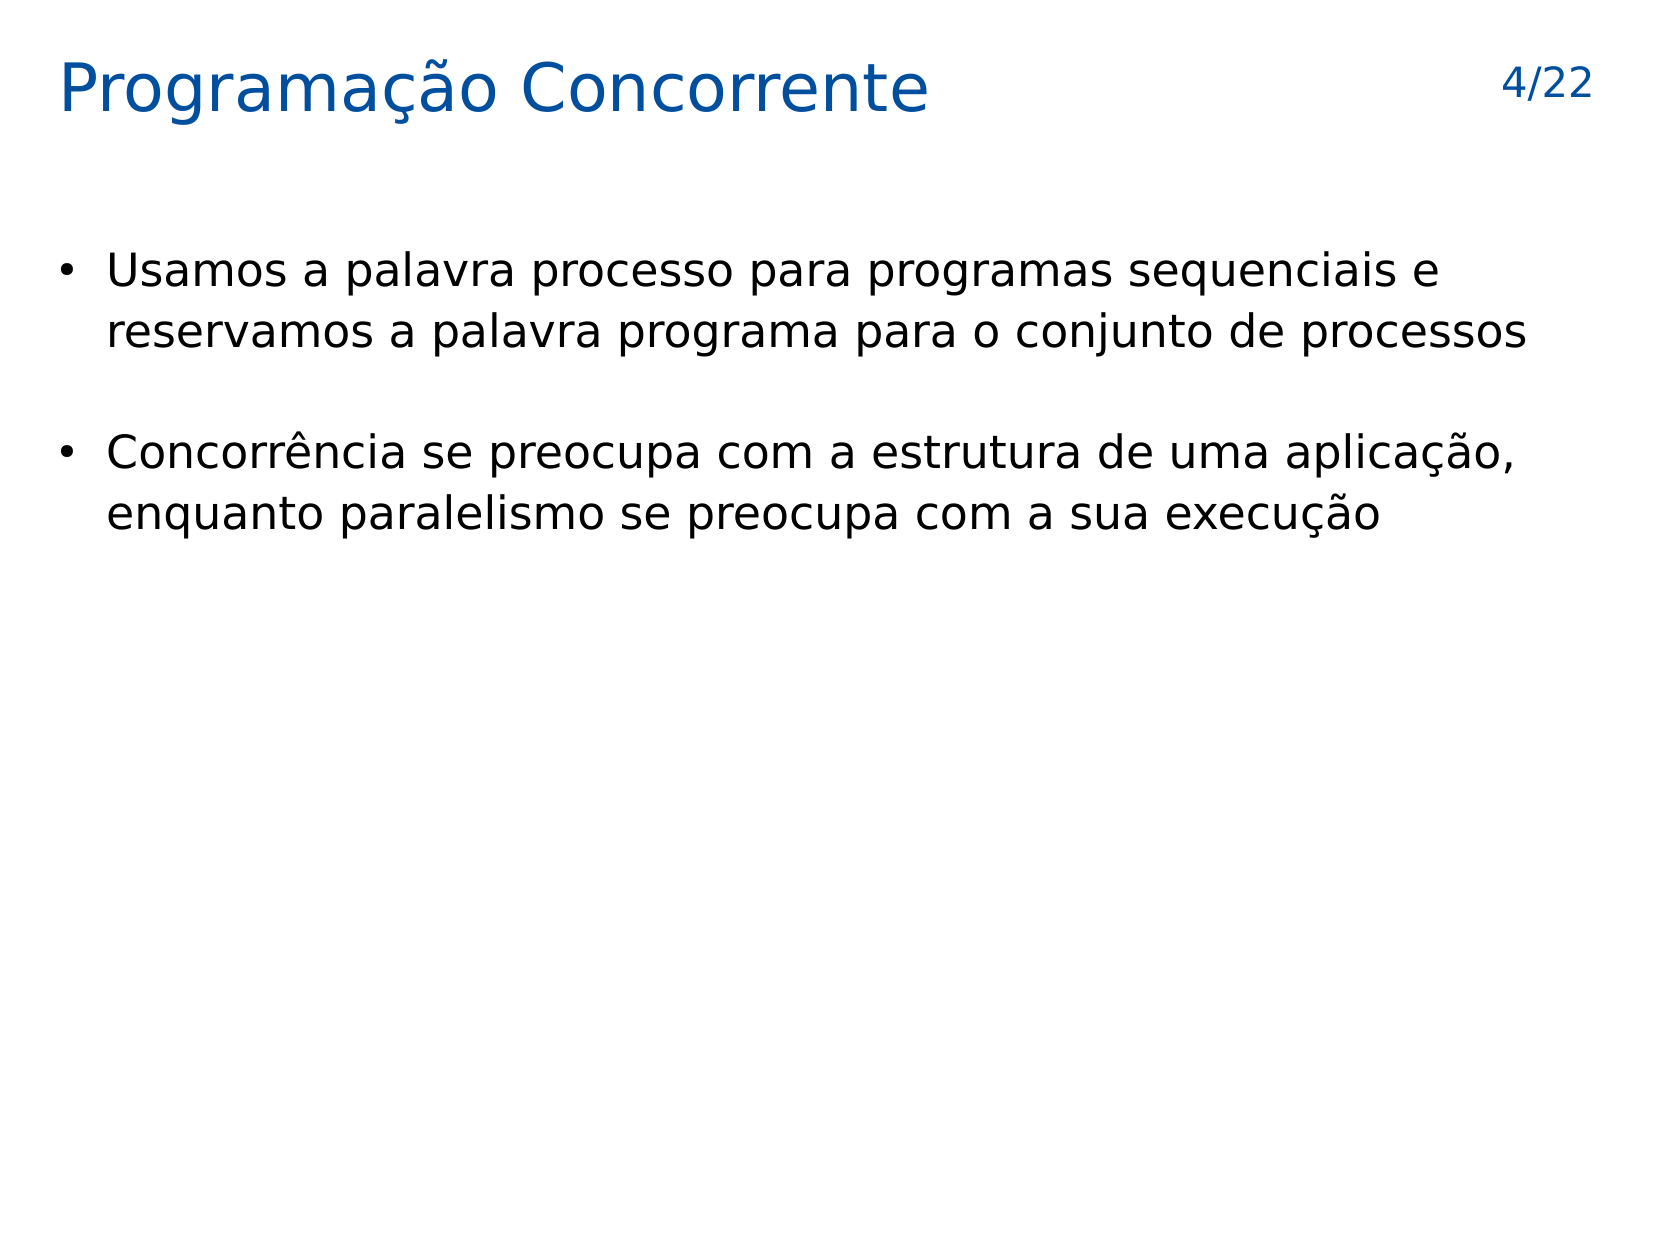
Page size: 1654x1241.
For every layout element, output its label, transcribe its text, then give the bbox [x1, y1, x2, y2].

title Programação Concorrente [59, 29, 1625, 148]
list Usamos a palavra processo para programas sequenciais e reservamos a palavra programa para o conjunto de processos Concorrência se preocupa com a estrutura de uma aplicação, enquanto paralelismo se preocupa com a sua execução [59, 236, 1595, 1182]
